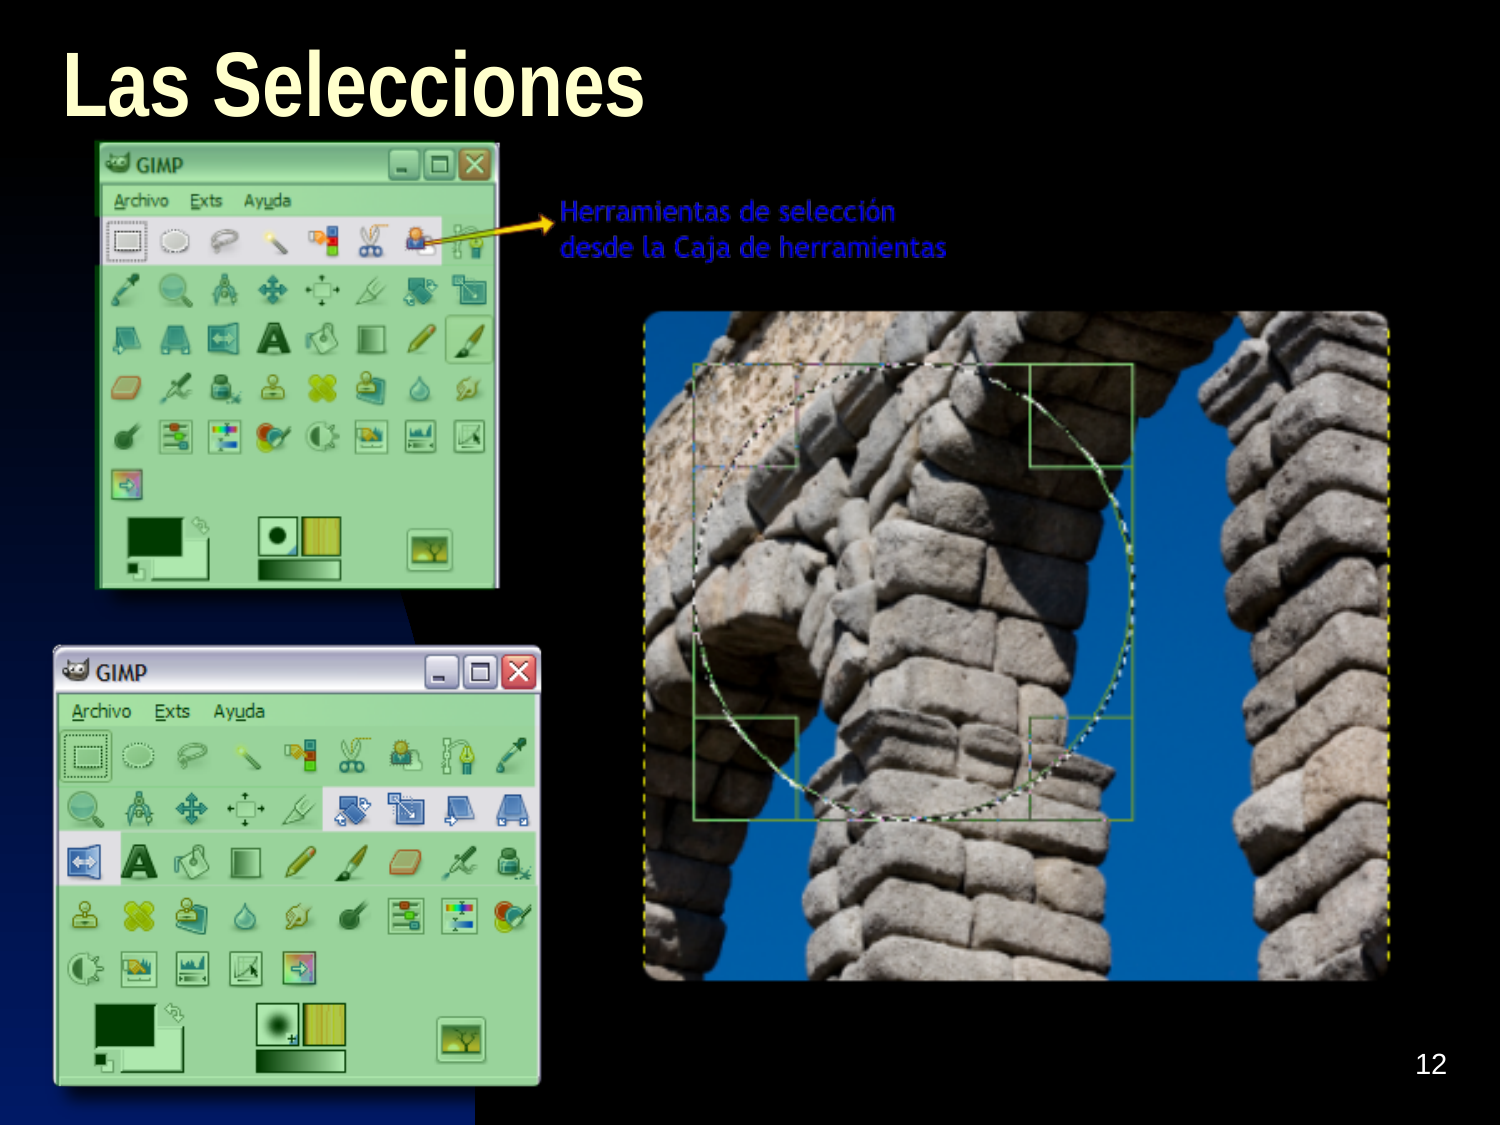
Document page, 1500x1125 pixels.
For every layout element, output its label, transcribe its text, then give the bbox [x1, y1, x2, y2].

title Las Selecciones [47, 0, 1048, 188]
picture [41, 633, 580, 1125]
picture [88, 131, 1448, 1039]
